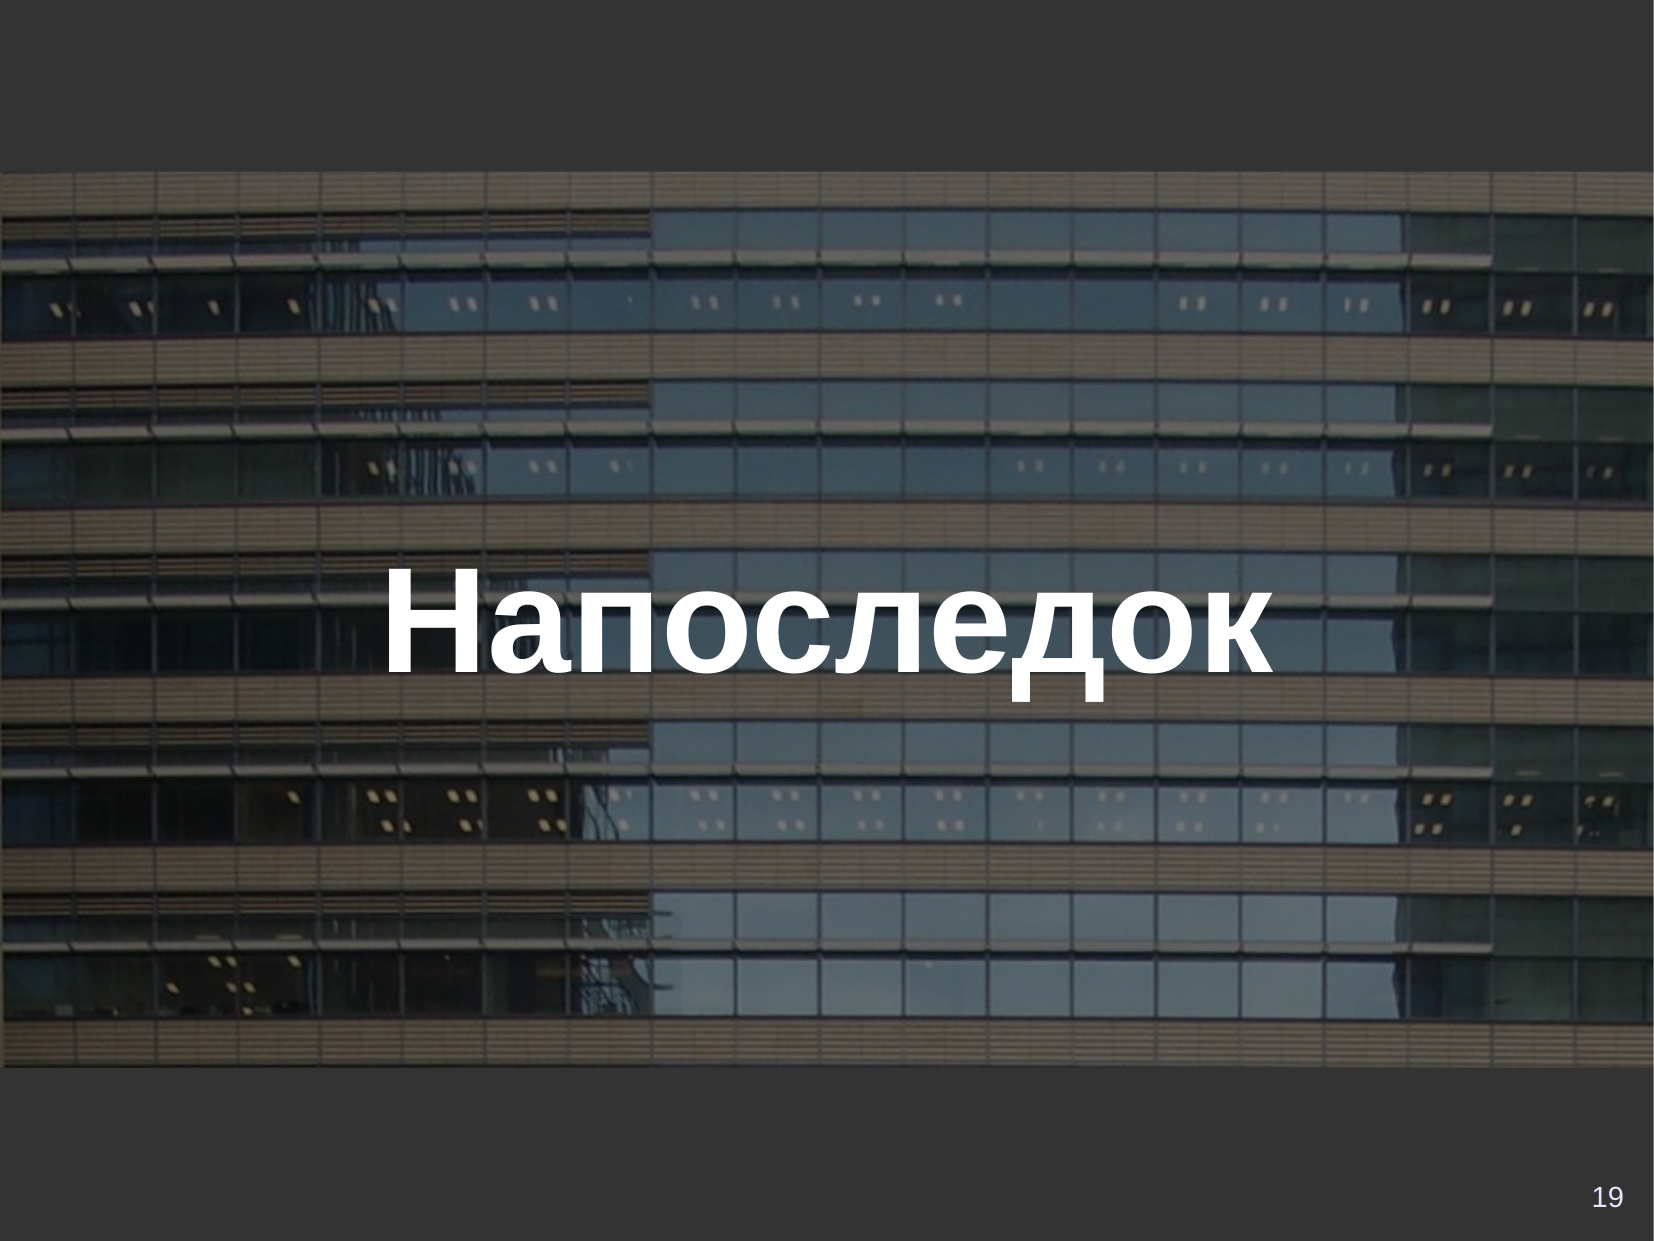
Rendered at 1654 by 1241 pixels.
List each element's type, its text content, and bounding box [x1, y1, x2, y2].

picture [0, 0, 1654, 1241]
title Напоследок [29, 214, 1625, 1027]
